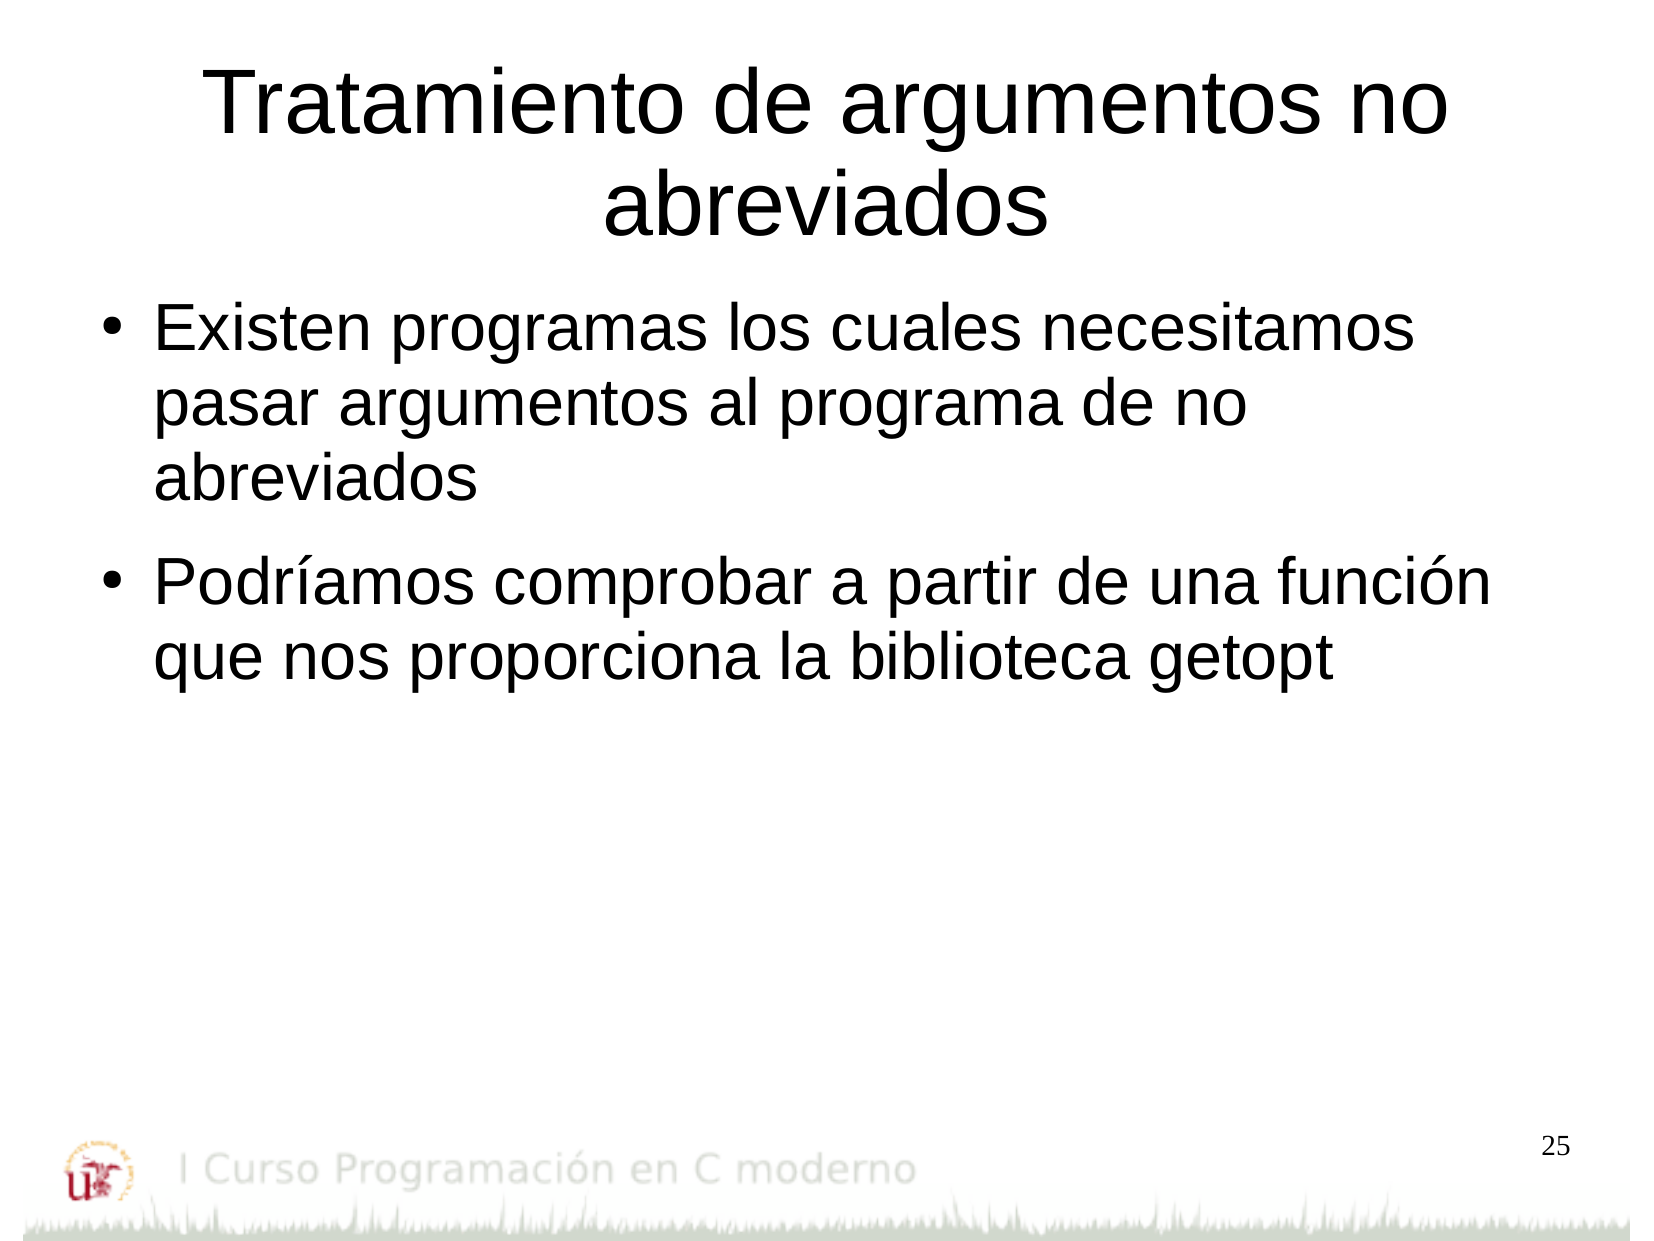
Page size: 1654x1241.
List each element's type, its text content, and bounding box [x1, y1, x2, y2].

title Tratamiento de argumentos no abreviados [82, 49, 1571, 257]
list Existen programas los cuales necesitamos pasar argumentos al programa de no abreviados Podríamos comprobar a partir de una función que nos proporciona la biblioteca getopt [82, 290, 1538, 1010]
picture [23, 1136, 1630, 1241]
